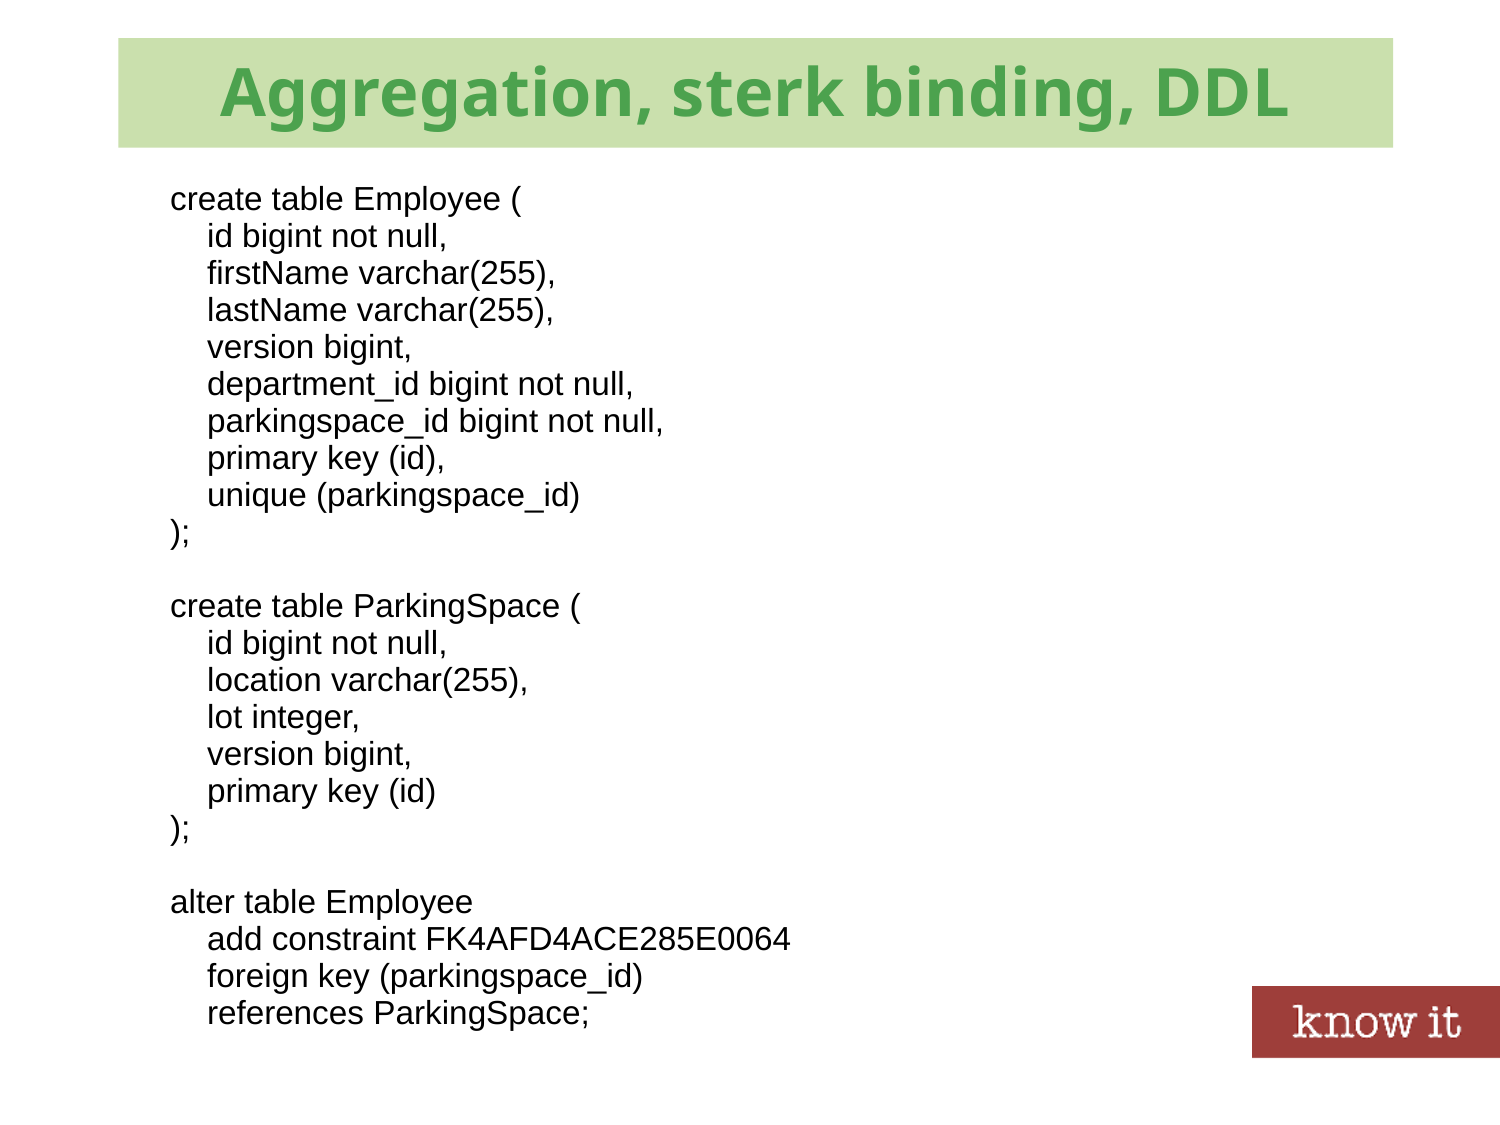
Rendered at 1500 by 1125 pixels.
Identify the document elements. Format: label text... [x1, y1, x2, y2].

text_box create table Employee ( id bigint not null, firstName varchar(255), lastName varchar(255), version bigint, department_id bigint not null, parkingspace_id bigint not null, primary key (id), unique (parkingspace_id) ); create table ParkingSpace ( id bigint not null, location varchar(255), lot integer, version bigint, primary key (id) ); alter table Employee add constraint FK4AFD4ACE285E0064 foreign key (parkingspace_id) references ParkingSpace; [118, 172, 865, 1045]
text_box Aggregation, sterk binding, DDL [118, 38, 1394, 148]
picture [1252, 986, 1500, 1058]
